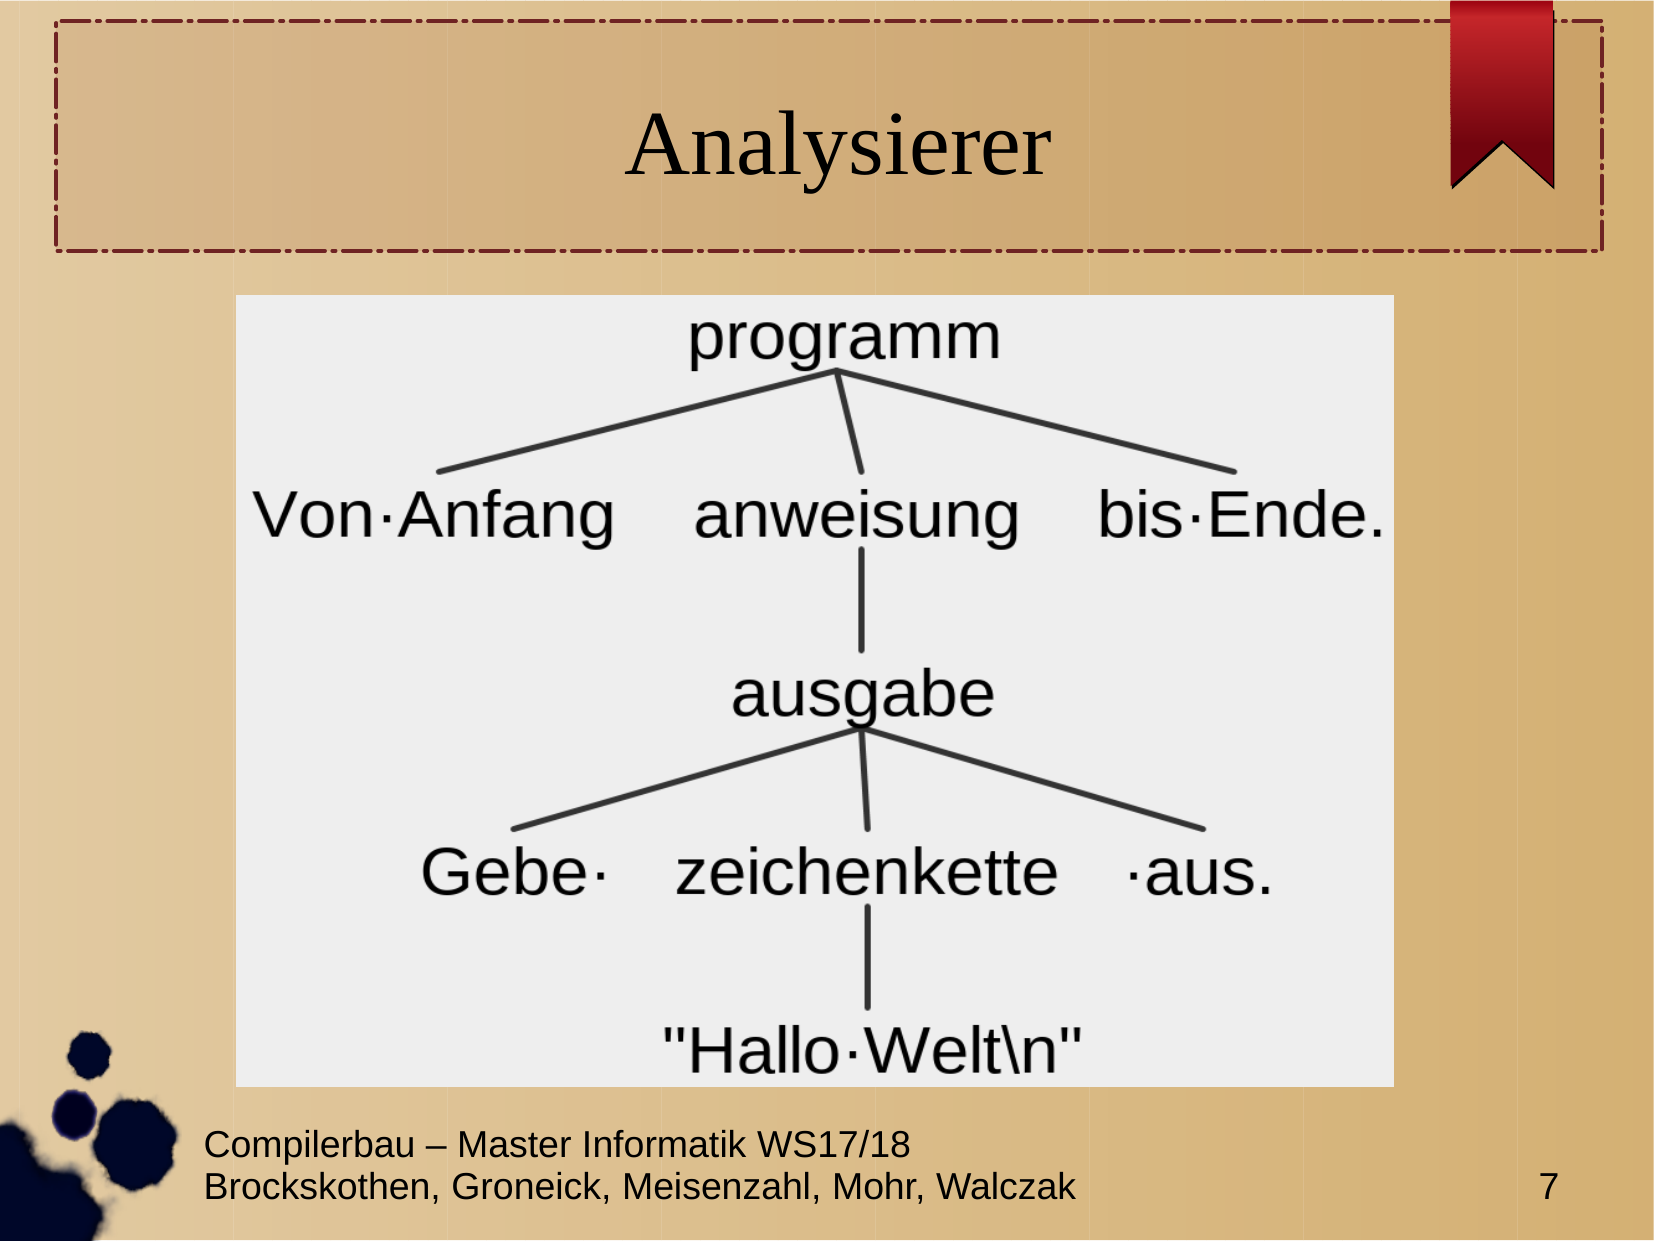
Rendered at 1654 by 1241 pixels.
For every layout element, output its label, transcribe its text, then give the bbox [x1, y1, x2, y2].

picture [236, 295, 1394, 1087]
title Analysierer [82, 47, 1595, 229]
